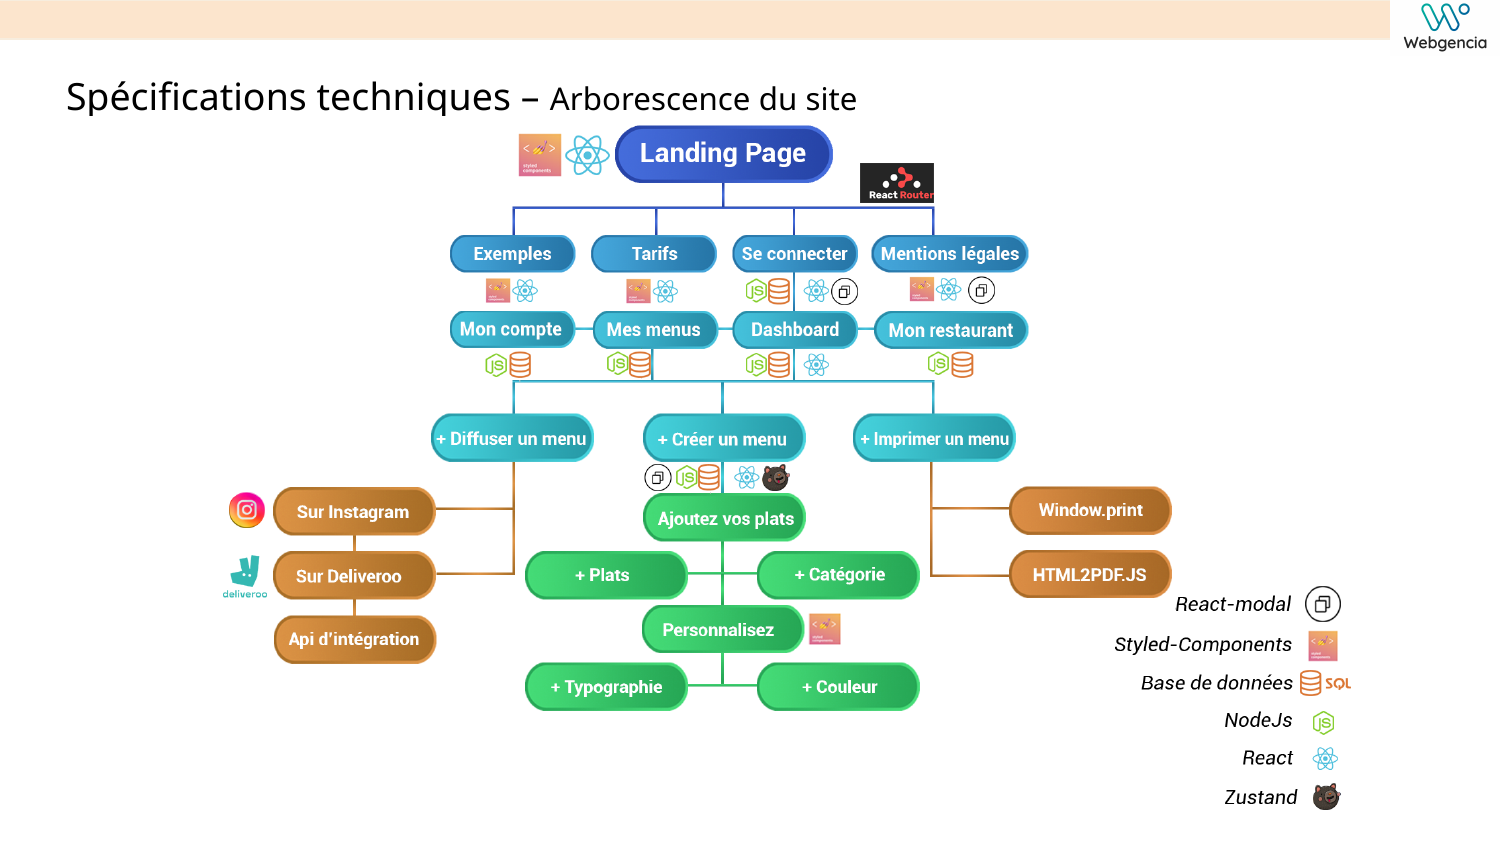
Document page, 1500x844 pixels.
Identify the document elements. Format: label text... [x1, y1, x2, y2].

picture [88, 116, 1359, 831]
title Spécifications techniques – Arborescence du site [51, 55, 1449, 150]
picture [1390, 0, 1500, 56]
text_box [0, 0, 1390, 40]
